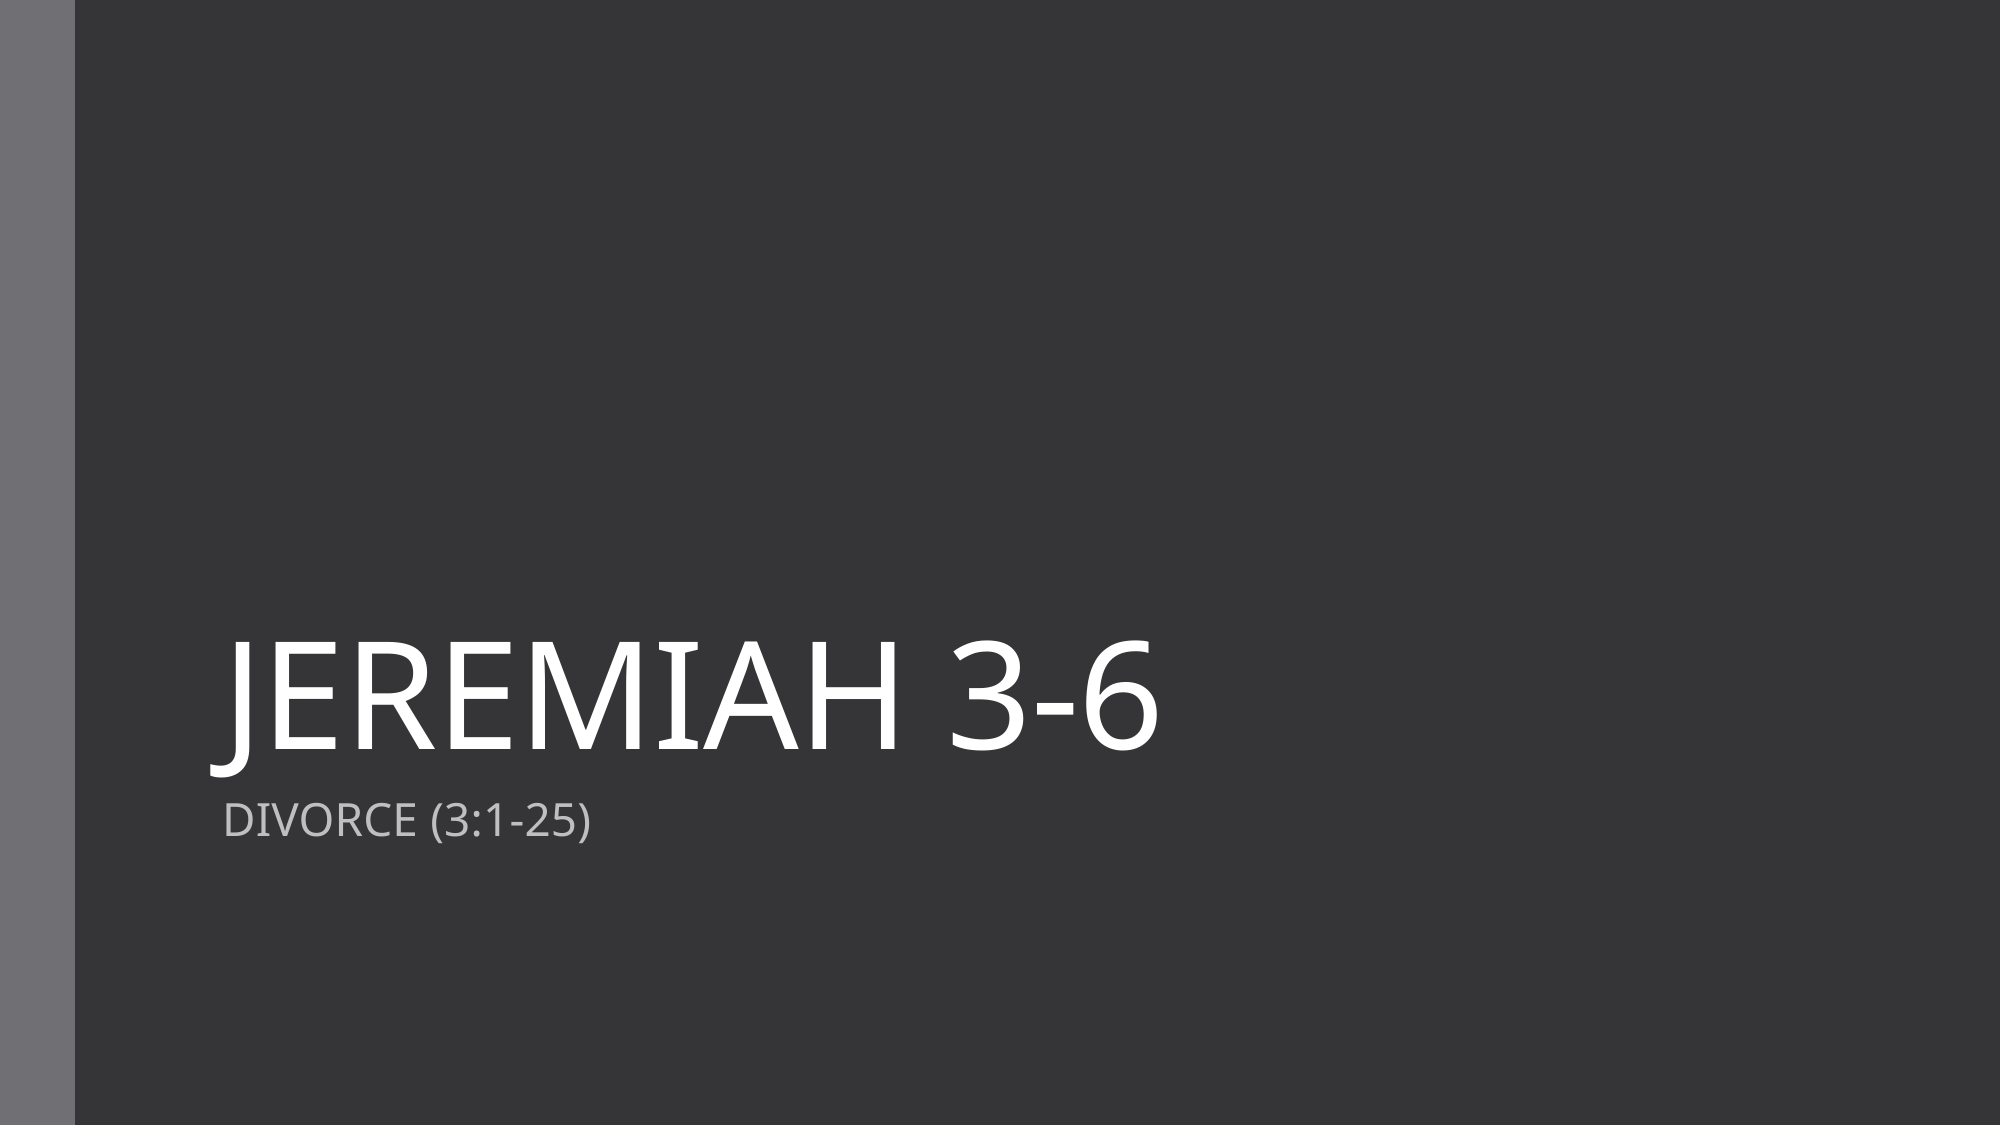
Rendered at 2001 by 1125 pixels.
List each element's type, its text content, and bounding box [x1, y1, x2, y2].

title JEREMIAH 3-6 [206, 124, 1752, 787]
subtitle DIVORCE (3:1-25) [206, 787, 1752, 1066]
